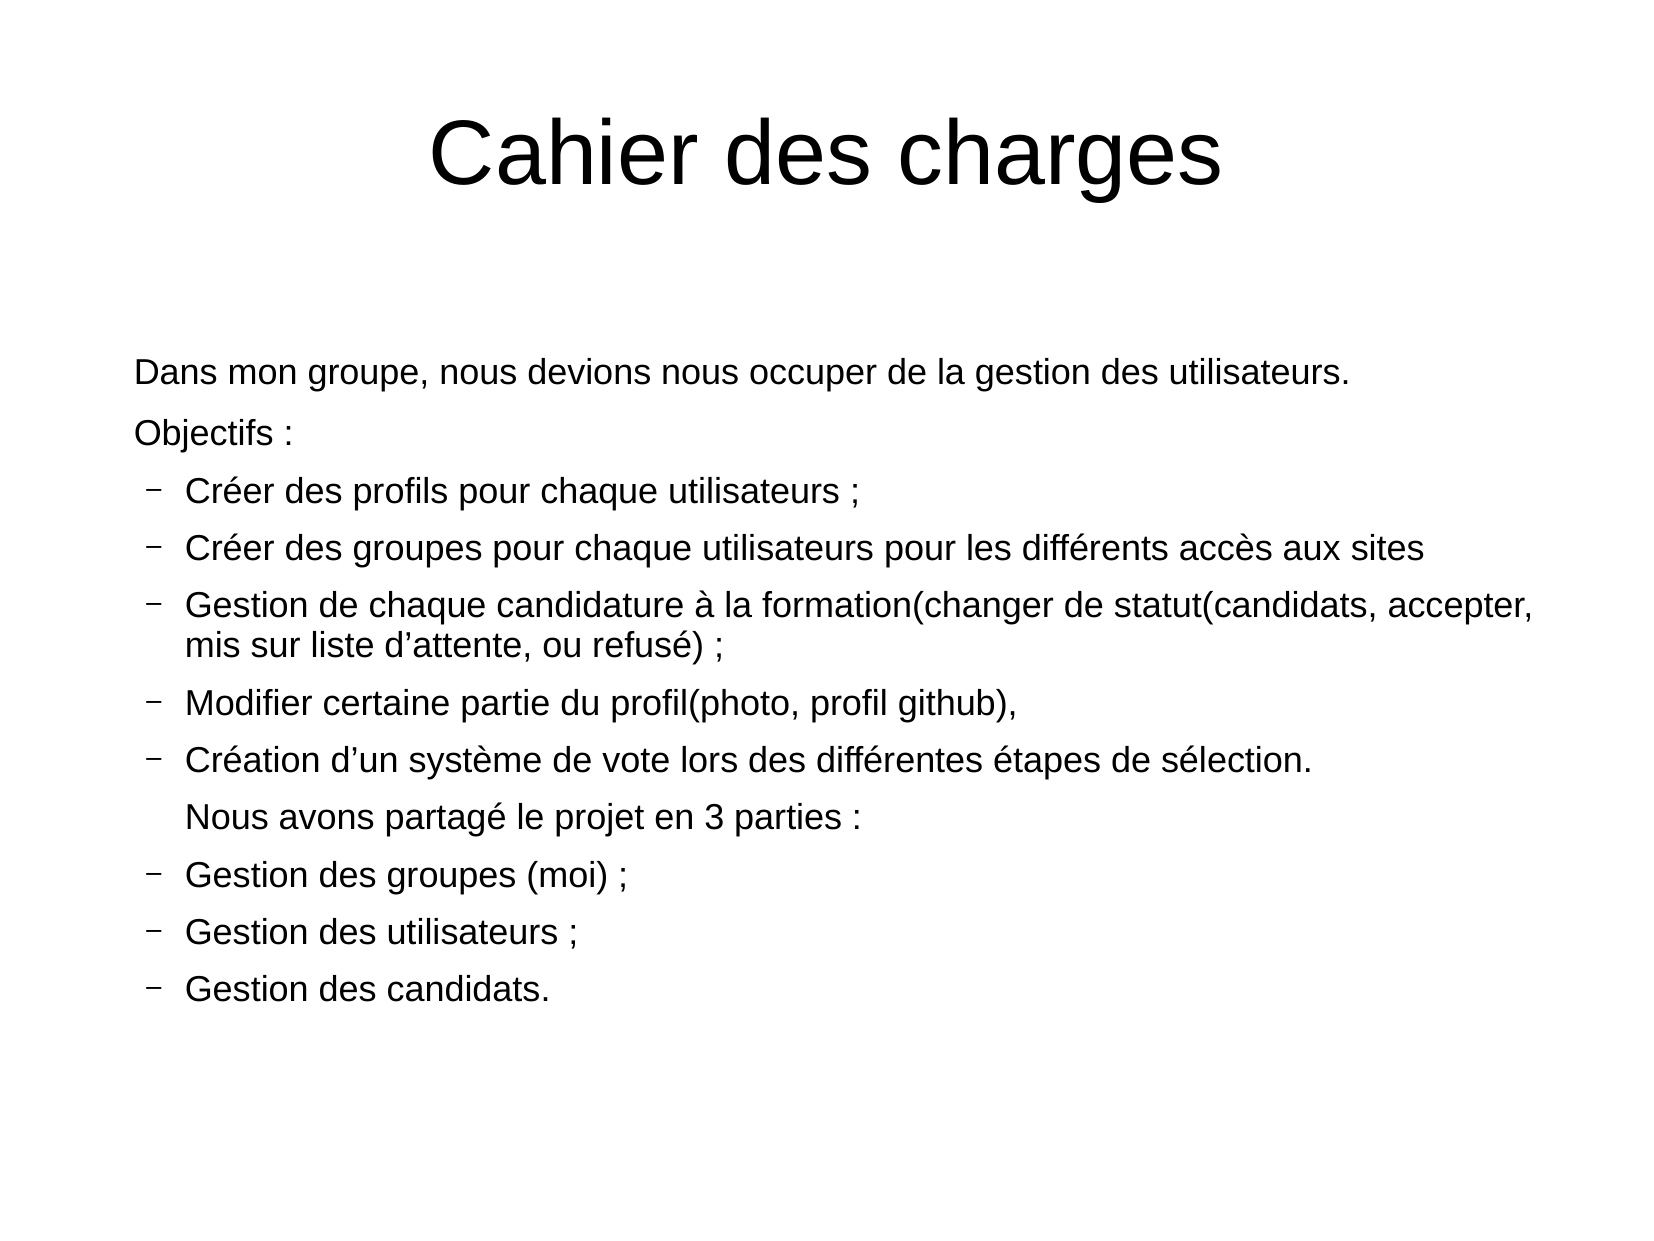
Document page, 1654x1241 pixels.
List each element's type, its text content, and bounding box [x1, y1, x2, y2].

list Dans mon groupe, nous devions nous occuper de la gestion des utilisateurs. Objectifs : Créer des profils pour chaque utilisateurs ; Créer des groupes pour chaque utilisateurs pour les différents accès aux sites Gestion de chaque candidature à la formation(changer de statut(candidats, accepter, mis sur liste d’attente, ou refusé) ; Modifier certaine partie du profil(photo, profil github), Création d’un système de vote lors des différentes étapes de sélection. Nous avons partagé le projet en 3 parties : Gestion des groupes (moi) ; Gestion des utilisateurs ; Gestion des candidats. [82, 290, 1571, 1010]
title Cahier des charges [82, 49, 1571, 257]
